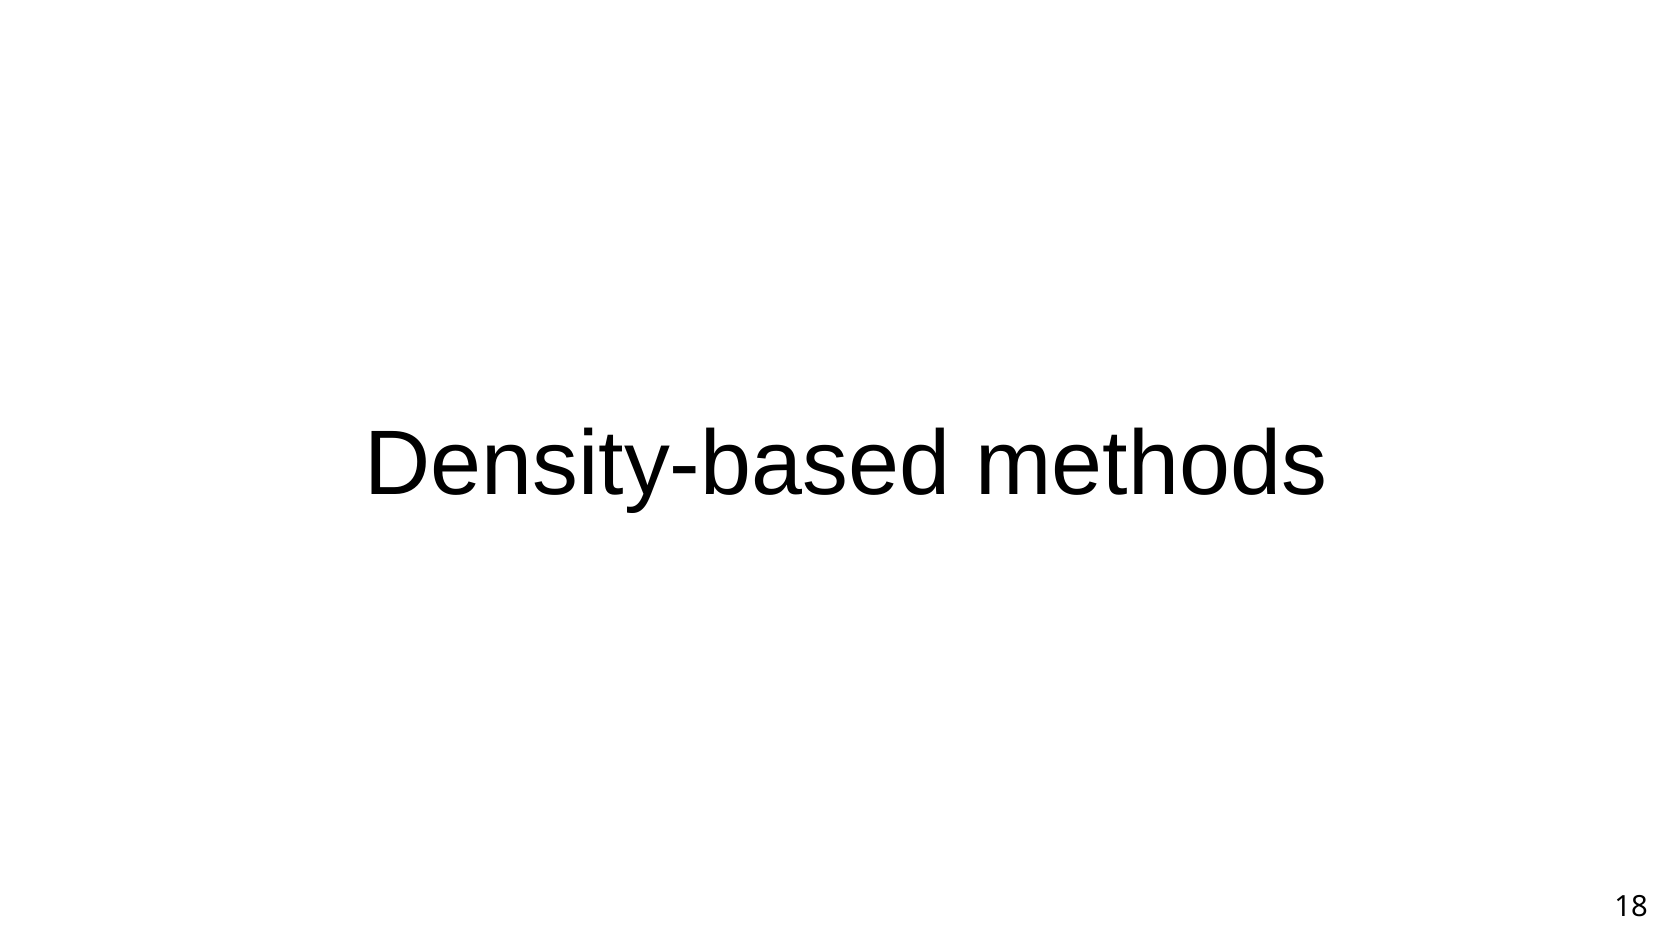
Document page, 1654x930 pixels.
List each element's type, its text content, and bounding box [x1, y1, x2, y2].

title Density-based methods [102, 384, 1591, 541]
